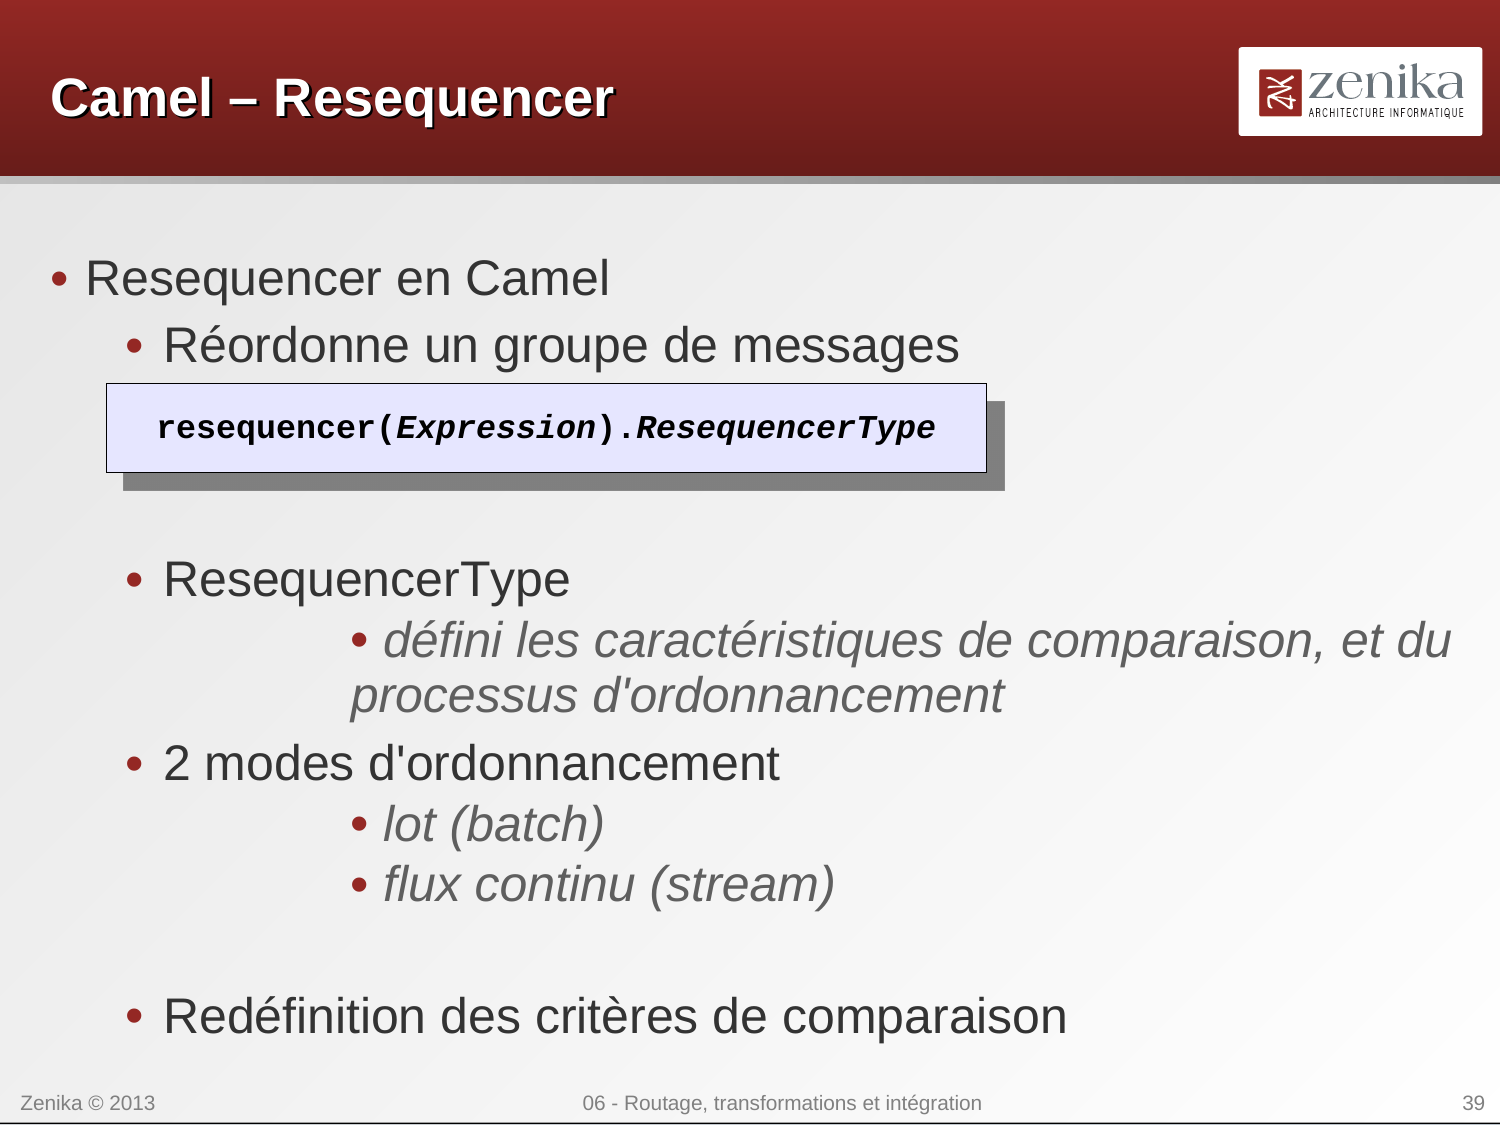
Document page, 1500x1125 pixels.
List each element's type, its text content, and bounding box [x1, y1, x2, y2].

list Resequencer en Camel Réordonne un groupe de messages ResequencerType défini les caractéristiques de comparaison, et du processus d'ordonnancement 2 modes d'ordonnancement lot (batch) flux continu (stream) Redéfinition des critères de comparaison [50, 250, 1477, 1099]
picture [1257, 58, 1464, 125]
text_box resequencer(Expression).ResequencerType [106, 383, 987, 473]
title Camel – Resequencer [50, 22, 1206, 172]
